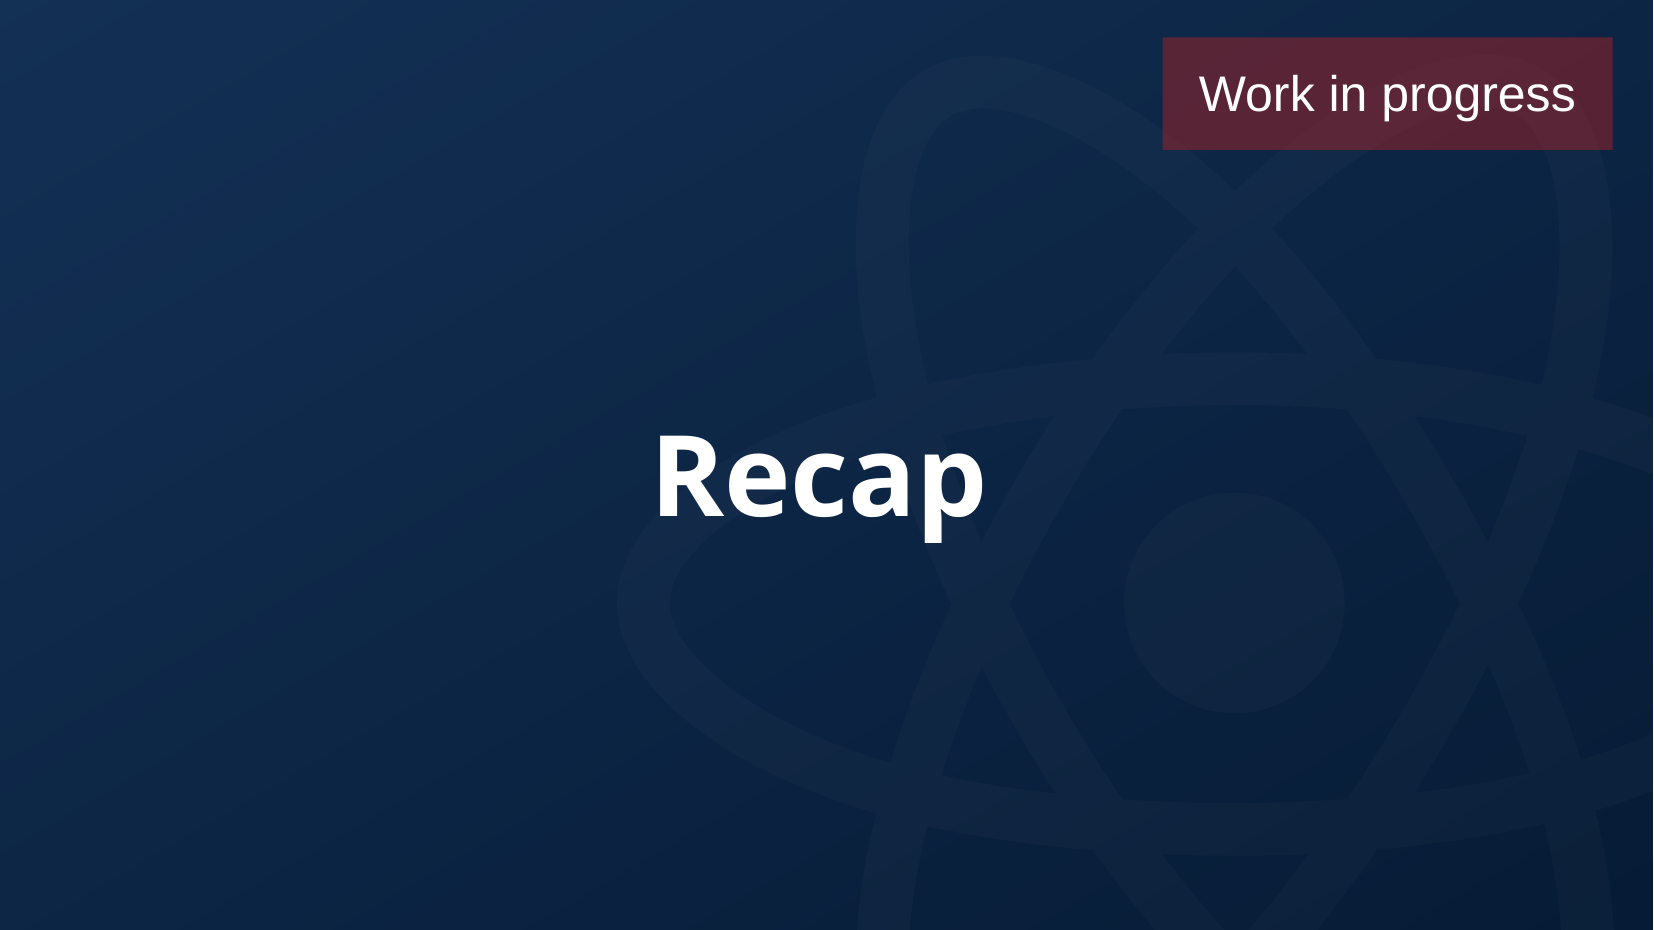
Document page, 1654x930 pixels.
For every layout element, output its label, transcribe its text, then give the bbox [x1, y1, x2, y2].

text_box Work in progress [1162, 37, 1613, 150]
title Recap [75, 395, 1563, 551]
